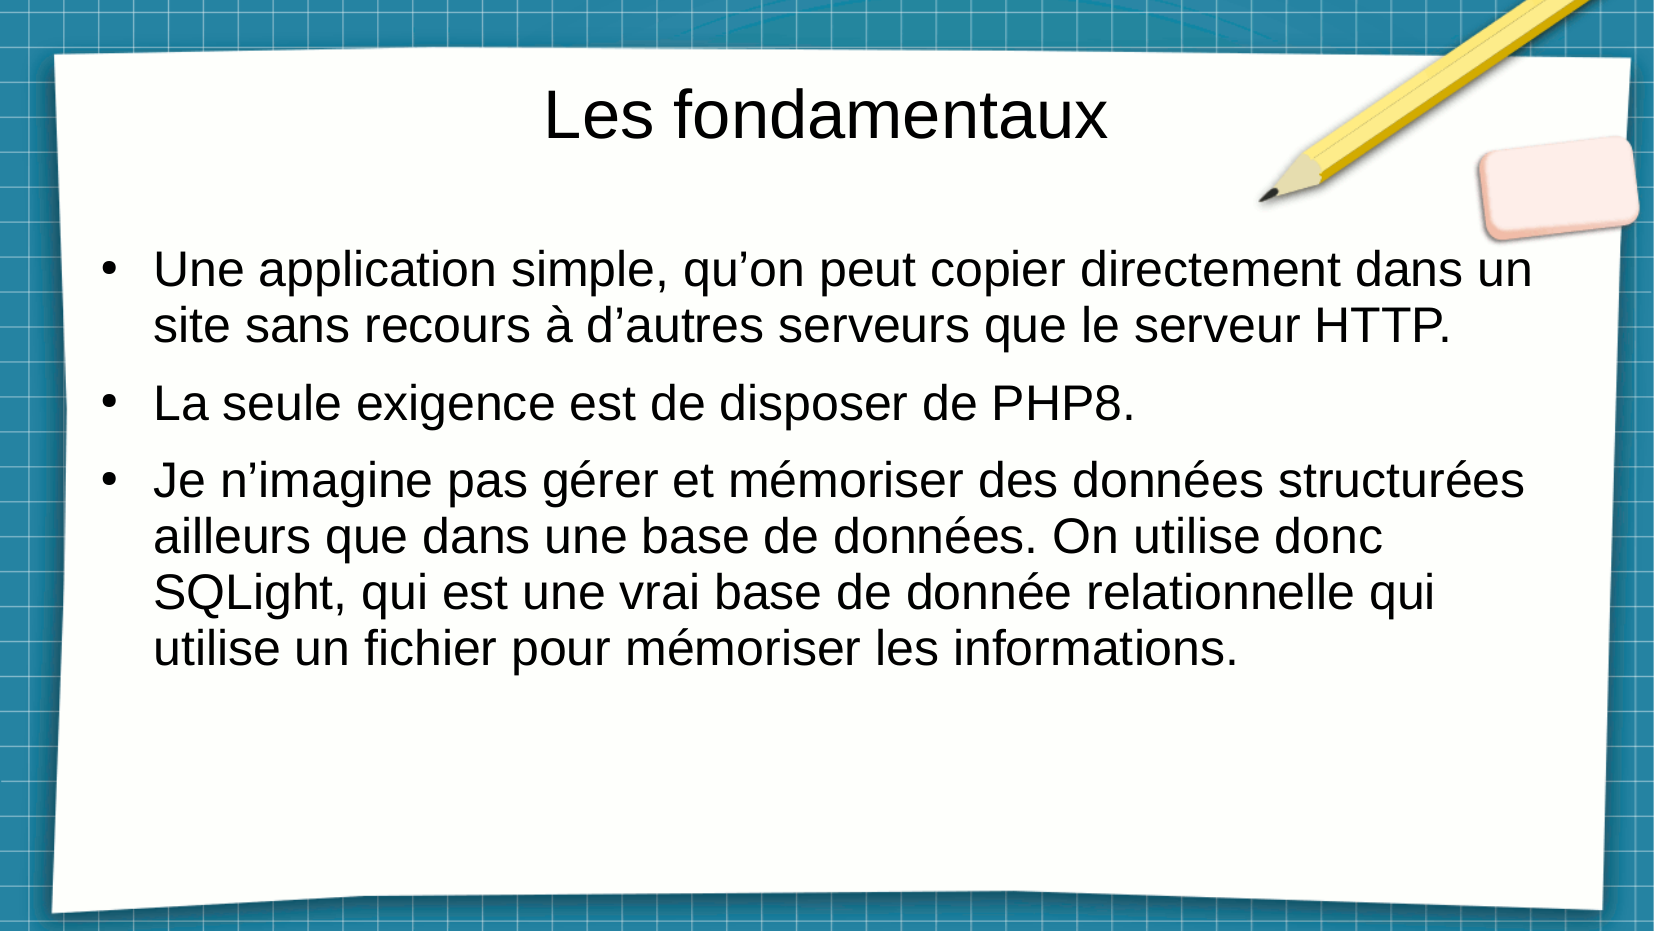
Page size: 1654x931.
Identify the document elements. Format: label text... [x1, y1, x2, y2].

picture [0, 0, 1654, 931]
list Une application simple, qu’on peut copier directement dans un site sans recours à d’autres serveurs que le serveur HTTP. La seule exigence est de disposer de PHP8. Je n’imagine pas gérer et mémoriser des données structurées ailleurs que dans une base de données. On utilise donc SQLight, qui est une vrai base de donnée relationnelle qui utilise un fichier pour mémoriser les informations. [82, 241, 1571, 781]
title Les fondamentaux [82, 37, 1571, 193]
